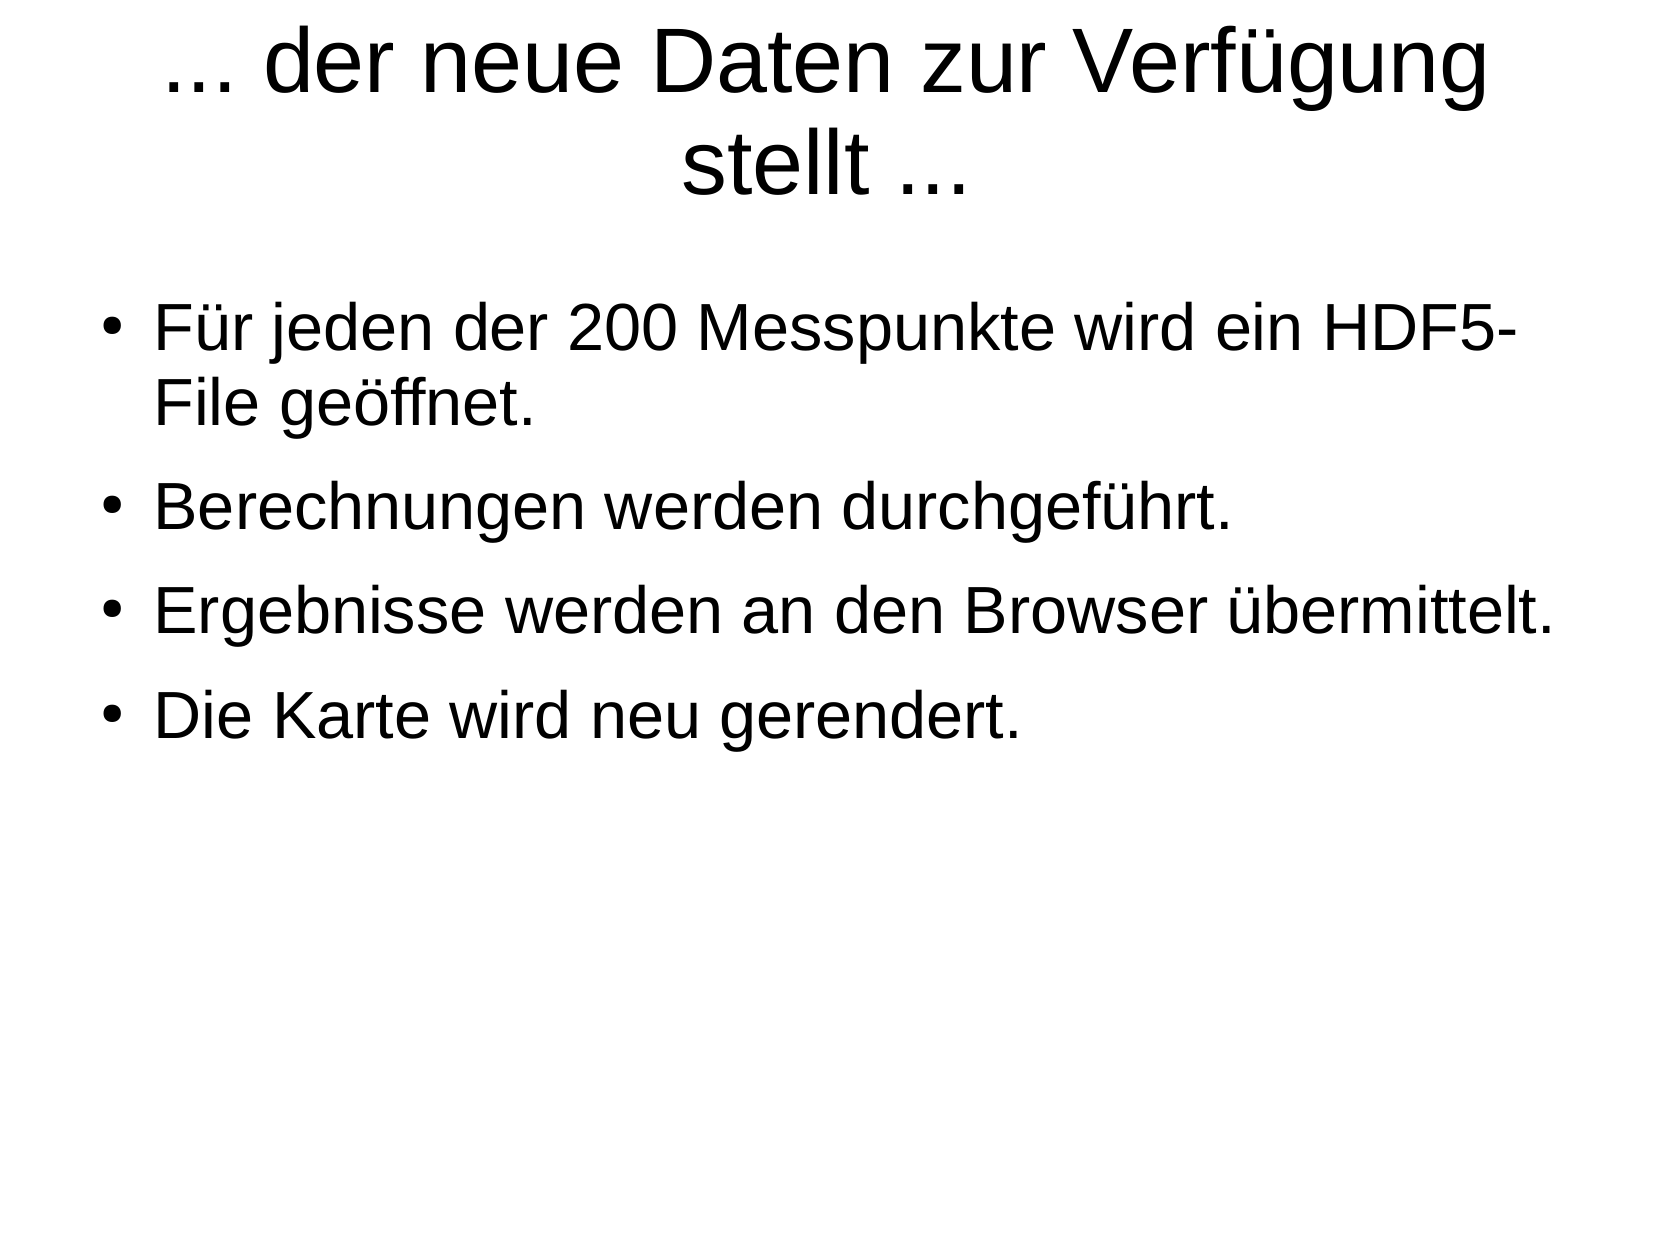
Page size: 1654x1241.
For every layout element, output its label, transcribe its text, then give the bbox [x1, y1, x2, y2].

title ... der neue Daten zur Verfügung stellt ... [82, 8, 1571, 216]
list Für jeden der 200 Messpunkte wird ein HDF5-File geöffnet. Berechnungen werden durchgeführt. Ergebnisse werden an den Browser übermittelt. Die Karte wird neu gerendert. [82, 290, 1571, 1010]
